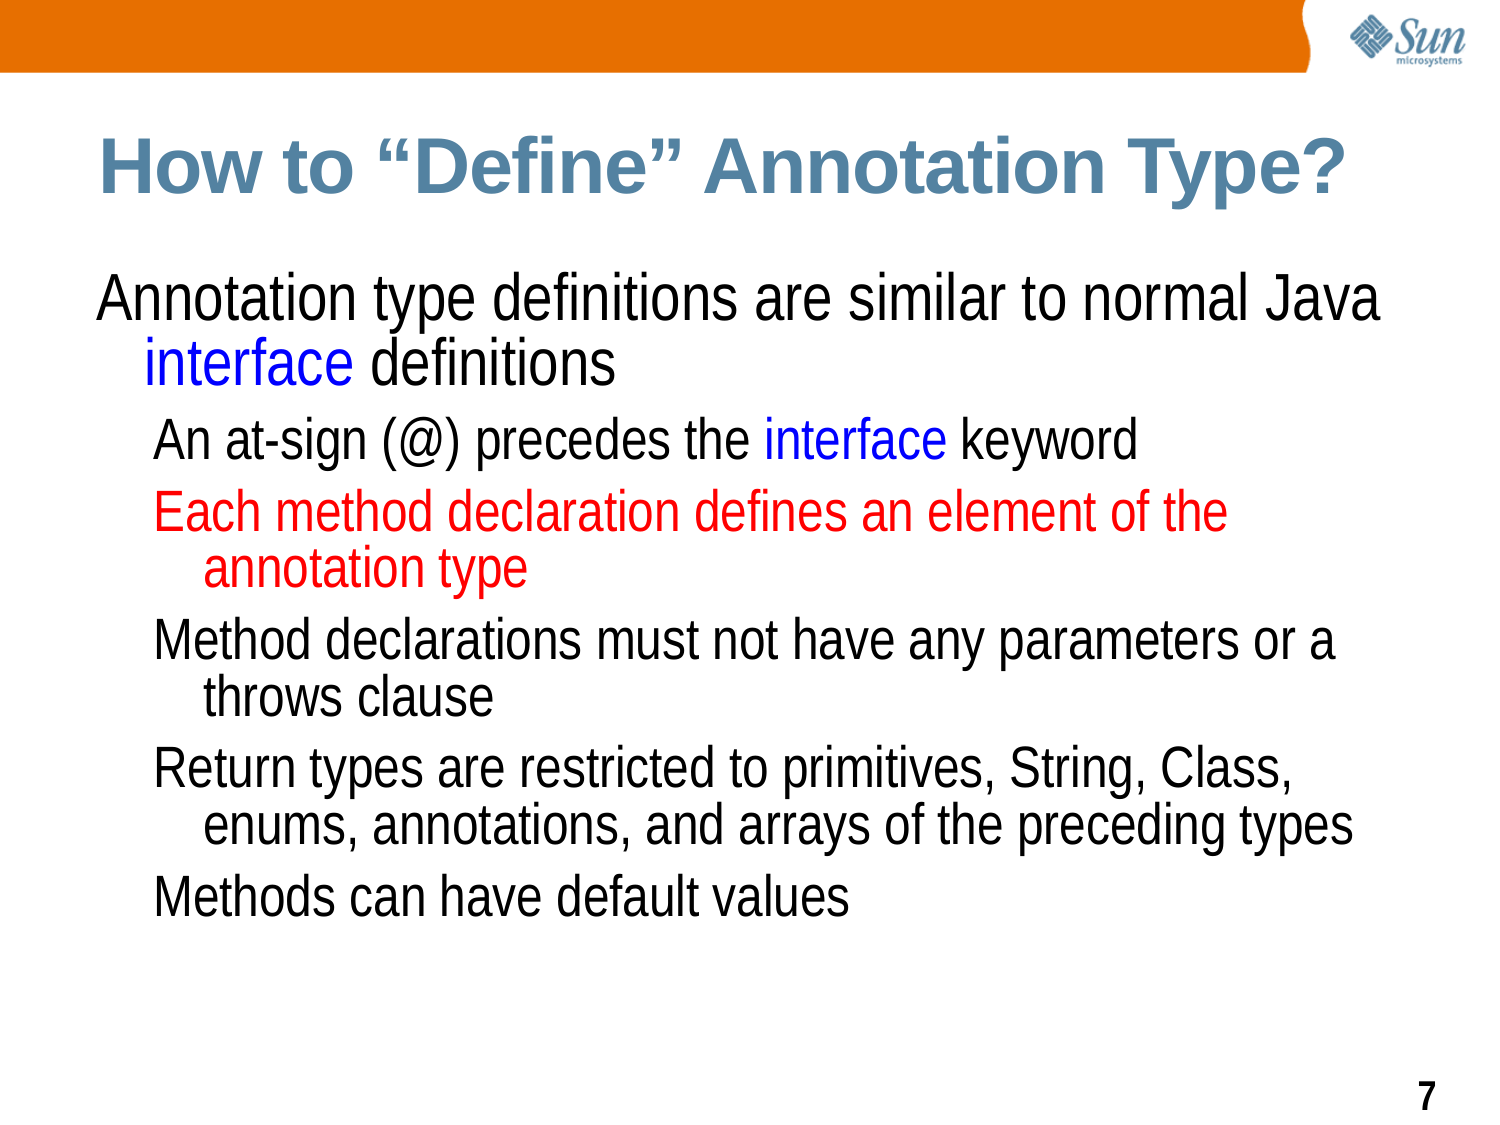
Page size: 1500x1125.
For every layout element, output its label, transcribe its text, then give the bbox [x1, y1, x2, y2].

title How to “Define” Annotation Type? [98, 130, 1461, 272]
picture [0, 0, 1500, 75]
list Annotation type definitions are similar to normal Java interface definitions An at-sign (@) precedes the interface keyword Each method declaration defines an element of the annotation type Method declarations must not have any parameters or a throws clause Return types are restricted to primitives, String, Class, enums, annotations, and arrays of the preceding types Methods can have default values [77, 268, 1434, 1099]
